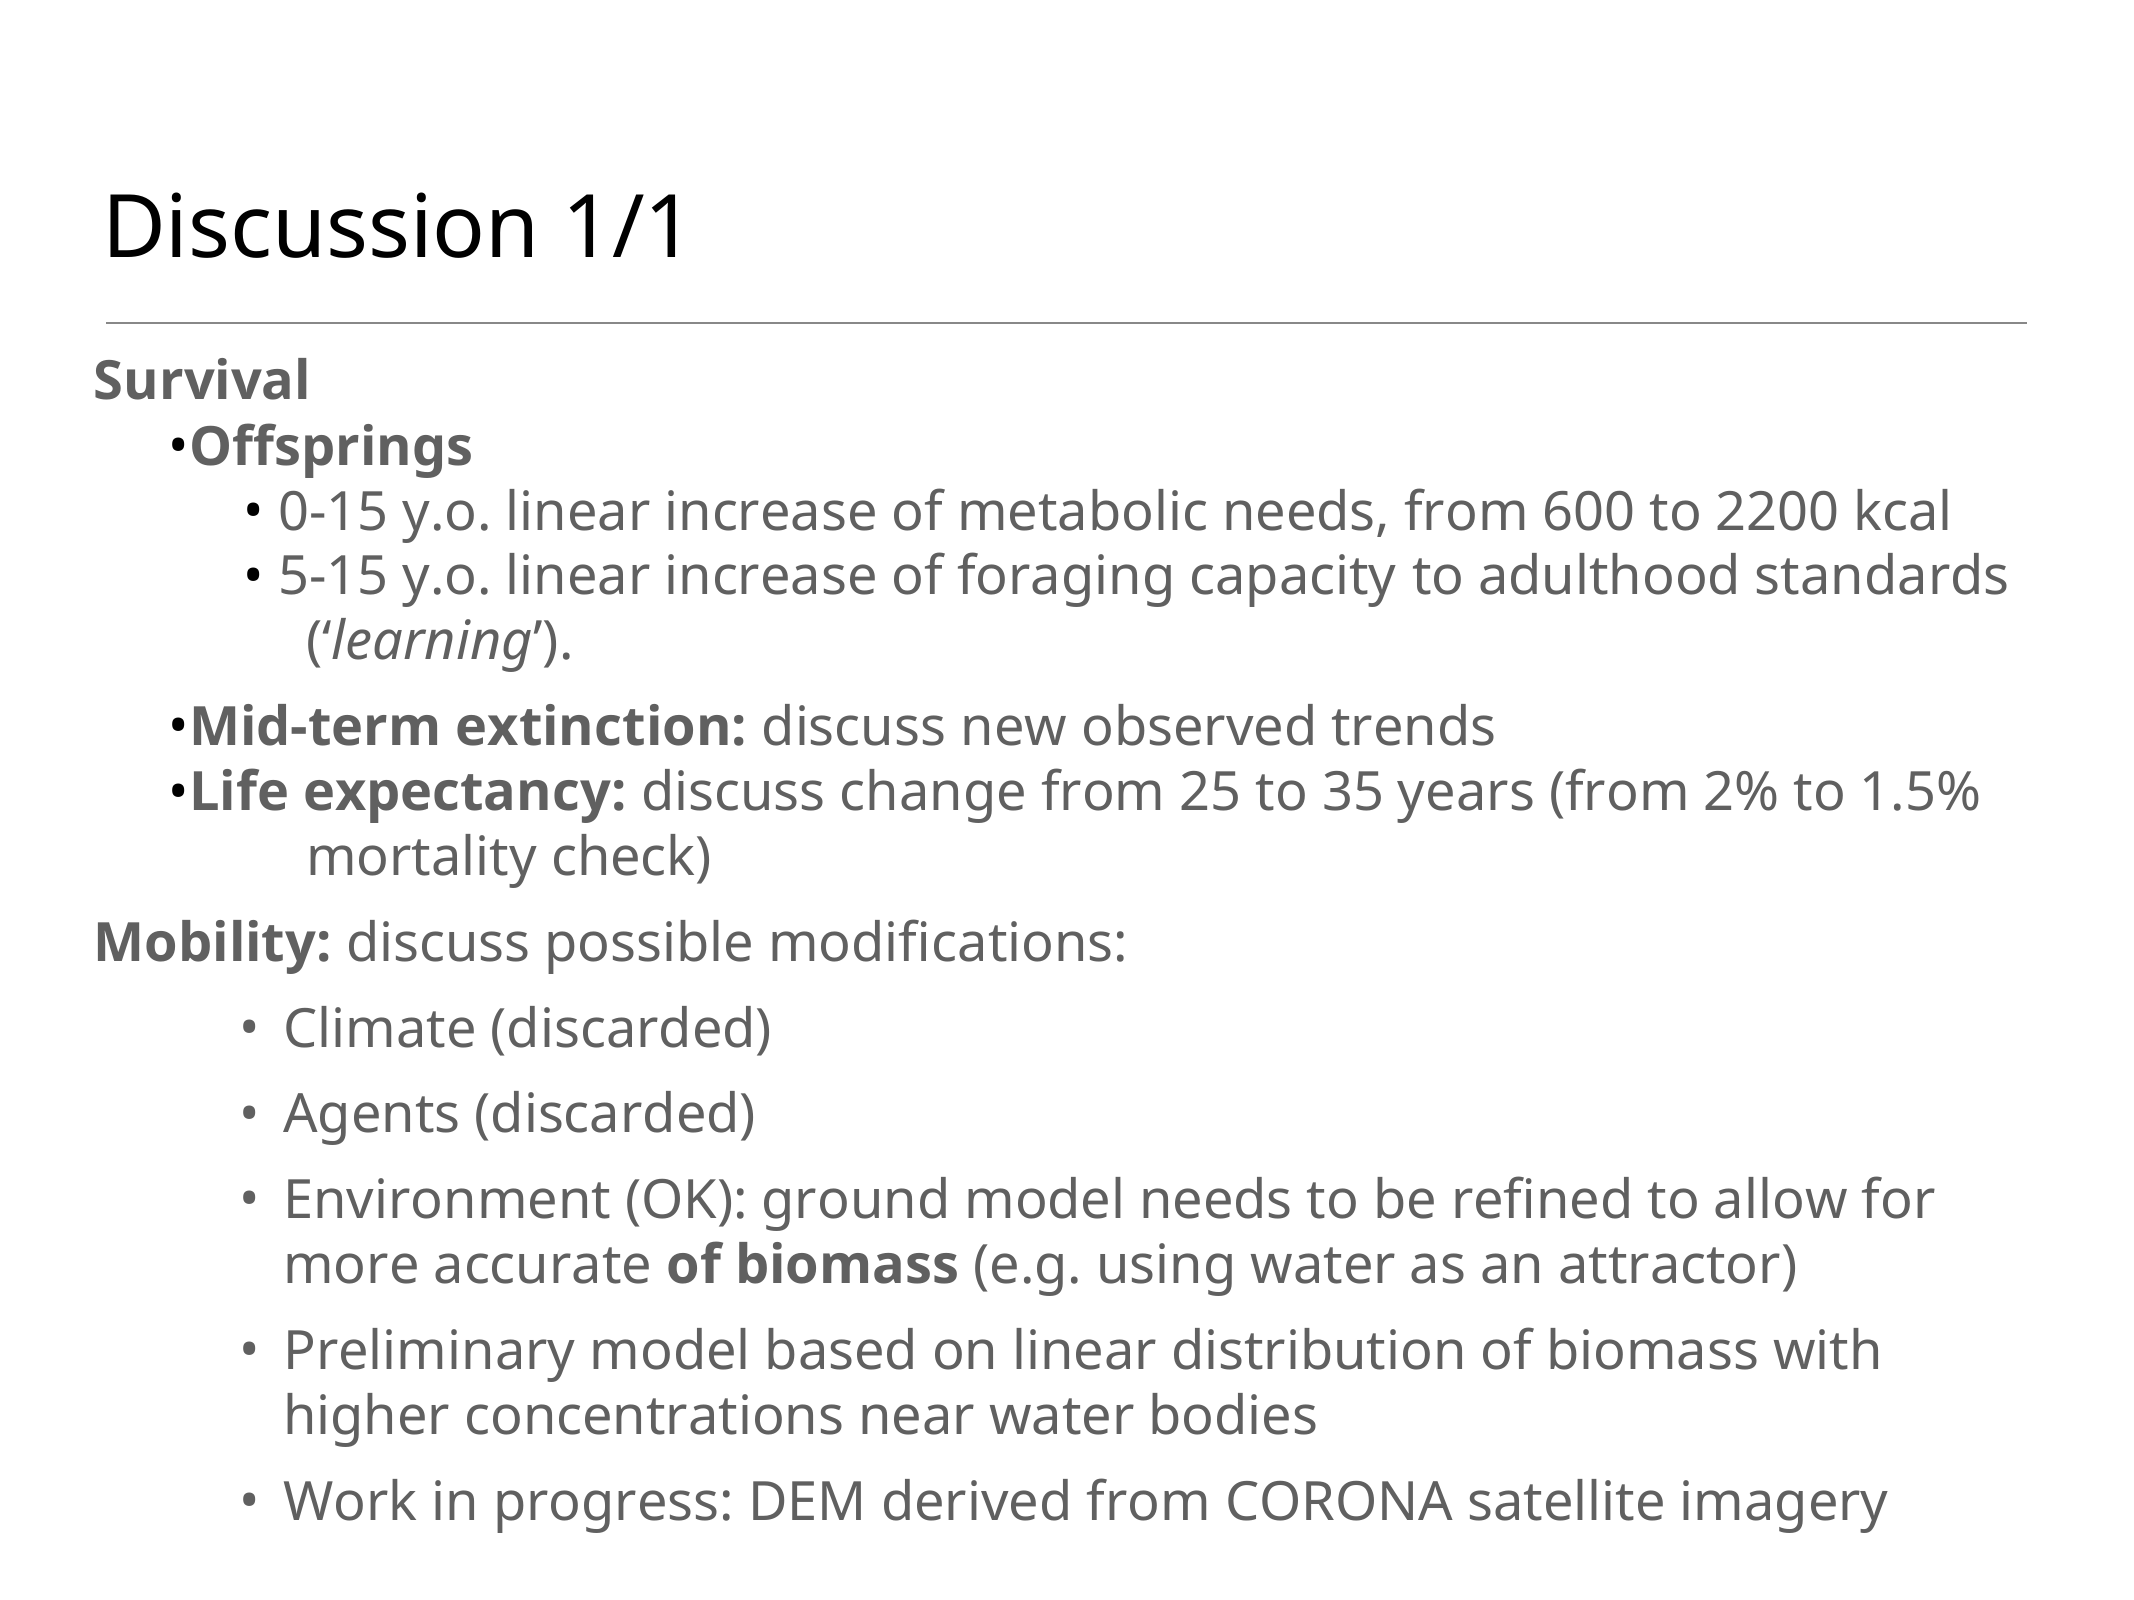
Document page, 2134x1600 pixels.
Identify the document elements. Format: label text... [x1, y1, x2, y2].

text_box Survival Offsprings 0-15 y.o. linear increase of metabolic needs, from 600 to 2200 kcal 5-15 y.o. linear increase of foraging capacity to adulthood standards (‘learning’). Mid-term extinction: discuss new observed trends Life expectancy: discuss change from 25 to 35 years (from 2% to 1.5% mortality check) Mobility: discuss possible modifications: Climate (discarded) Agents (discarded) Environment (OK): ground model needs to be refined to allow for more accurate of biomass (e.g. using water as an attractor) Preliminary model based on linear distribution of biomass with higher concentrations near water bodies Work in progress: DEM derived from CORONA satellite imagery [93, 345, 2040, 1423]
title Discussion 1/1 [93, 54, 2040, 284]
